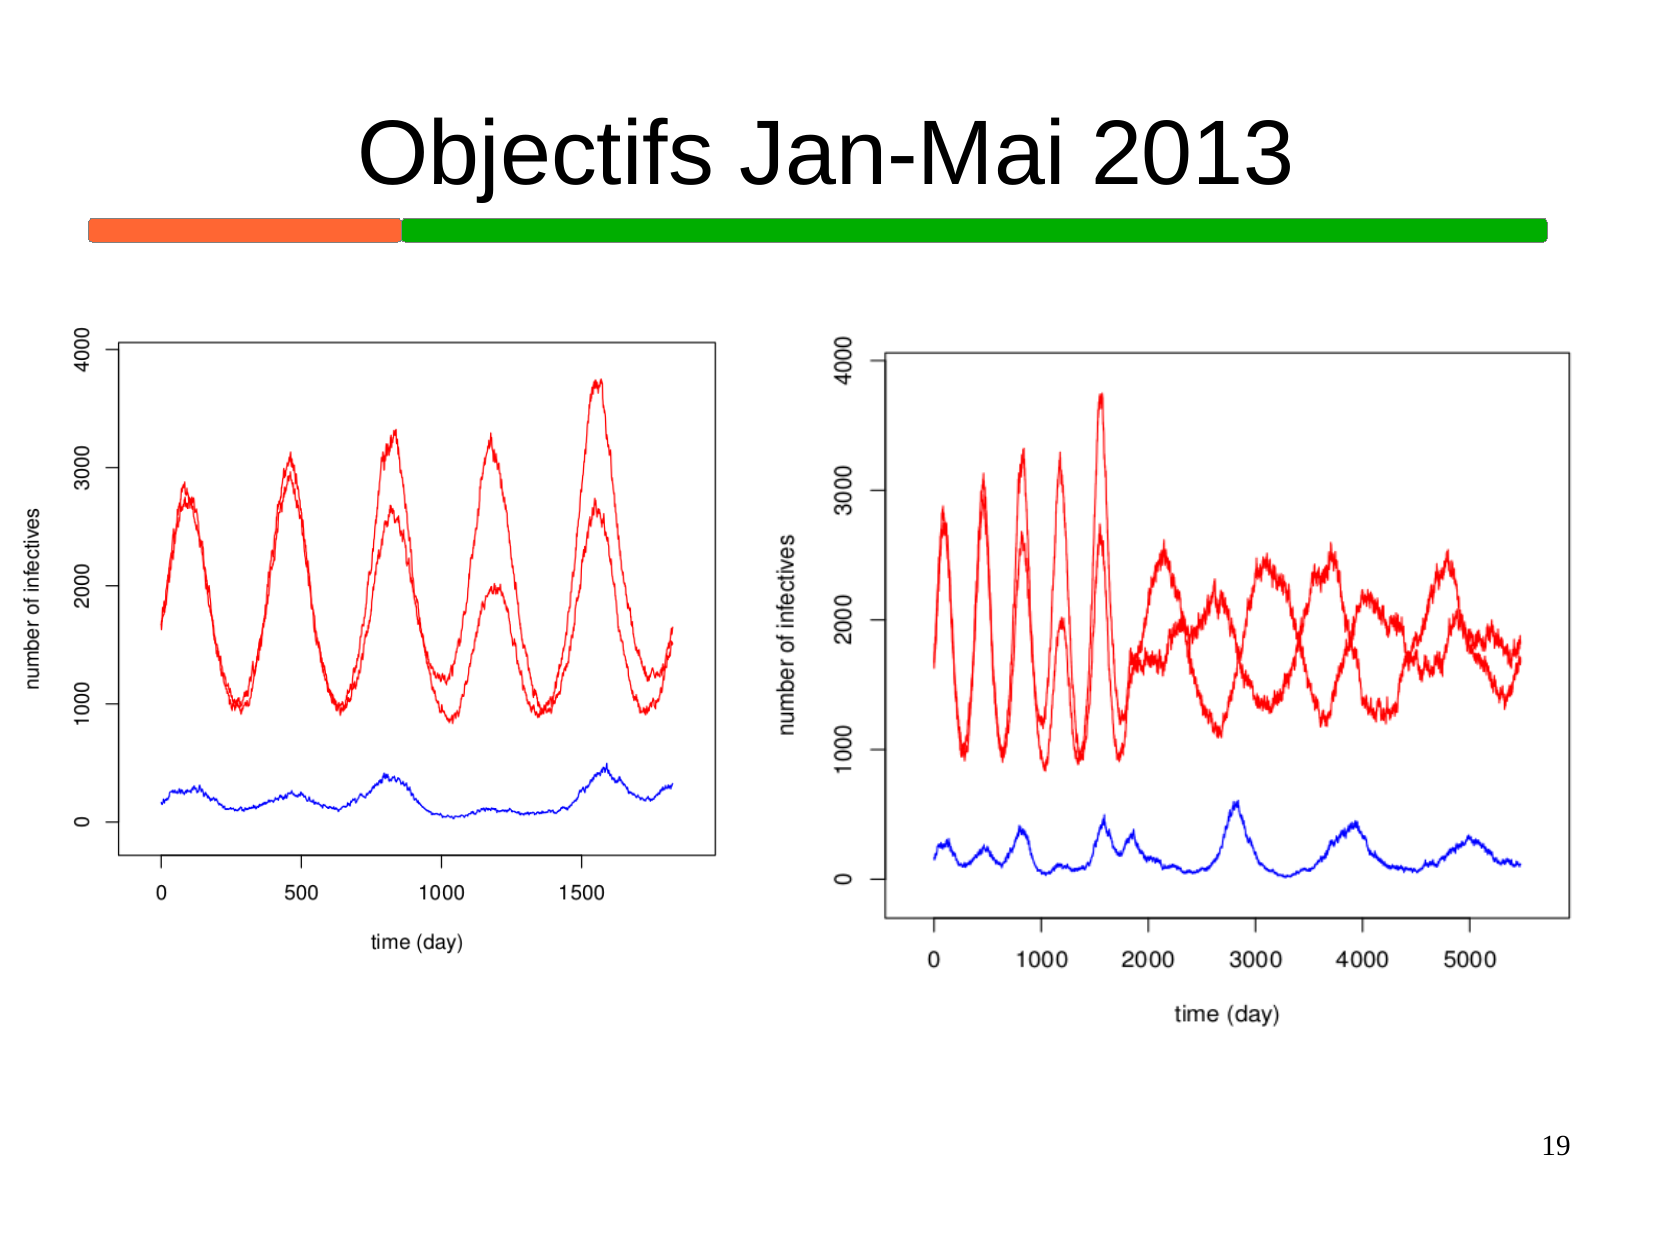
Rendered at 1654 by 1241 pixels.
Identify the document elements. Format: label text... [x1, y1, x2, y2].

picture [0, 312, 1619, 1046]
title Objectifs Jan-Mai 2013 [82, 49, 1571, 257]
text_box [88, 218, 1548, 243]
